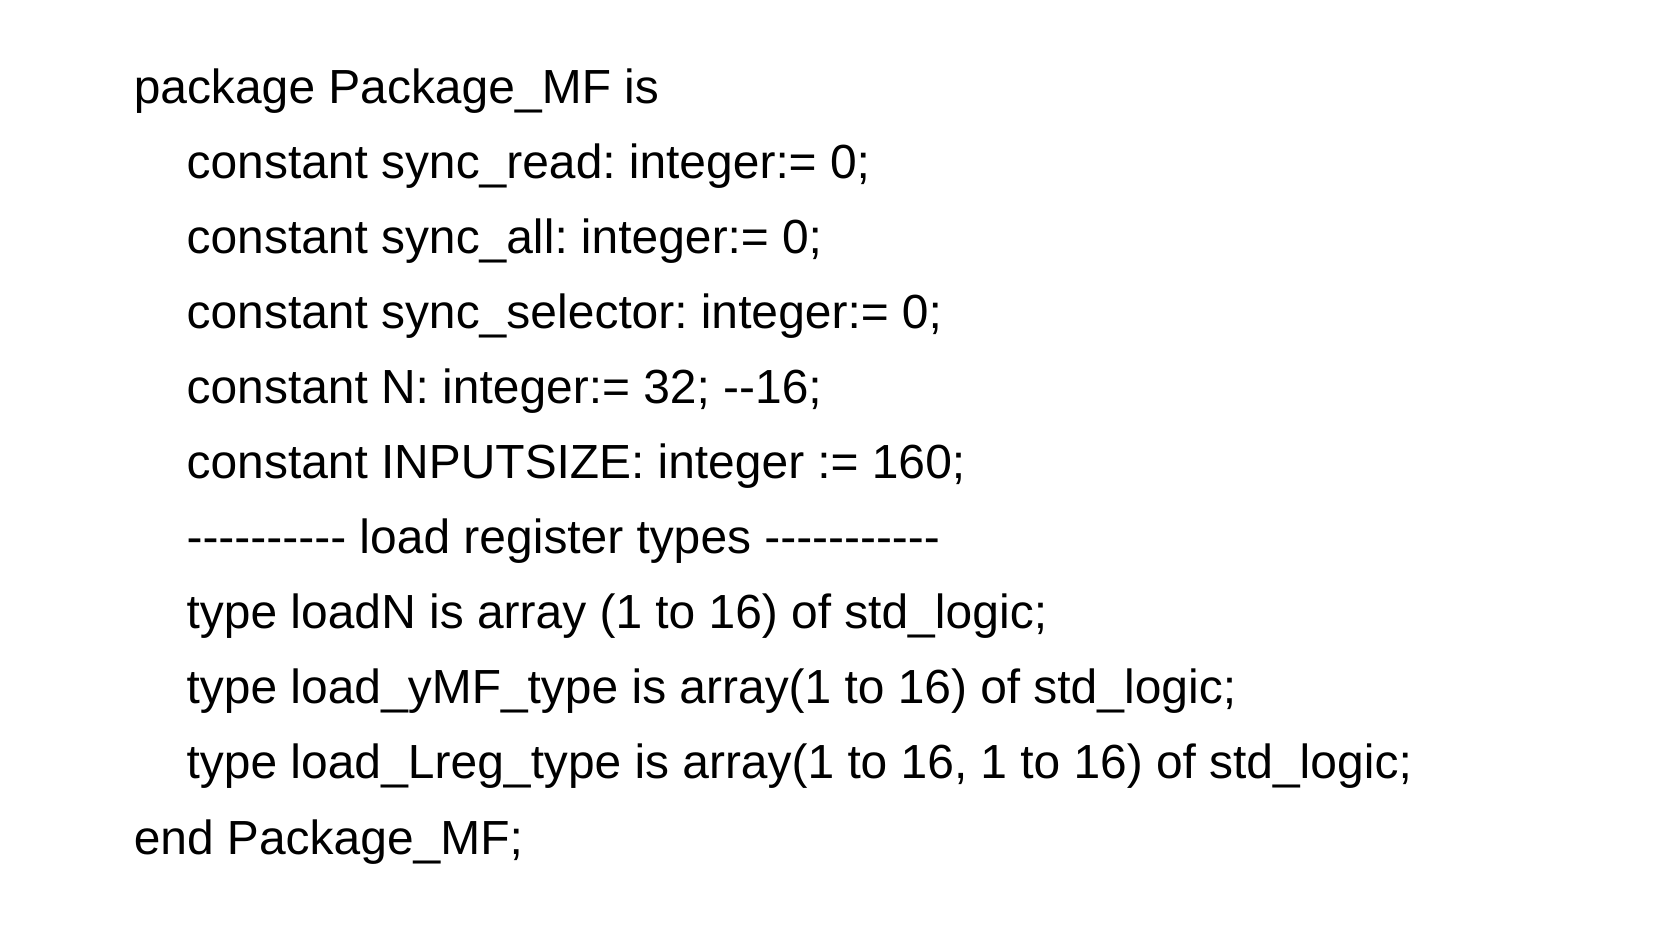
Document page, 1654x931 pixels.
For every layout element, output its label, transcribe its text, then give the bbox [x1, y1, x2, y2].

list package Package_MF is constant sync_read: integer:= 0; constant sync_all: integer:= 0; constant sync_selector: integer:= 0; constant N: integer:= 32; --16; constant INPUTSIZE: integer := 160; ---------- load register types ----------- type loadN is array (1 to 16) of std_logic; type load_yMF_type is array(1 to 16) of std_logic; type load_Lreg_type is array(1 to 16, 1 to 16) of std_logic; end Package_MF; [82, 60, 1571, 871]
